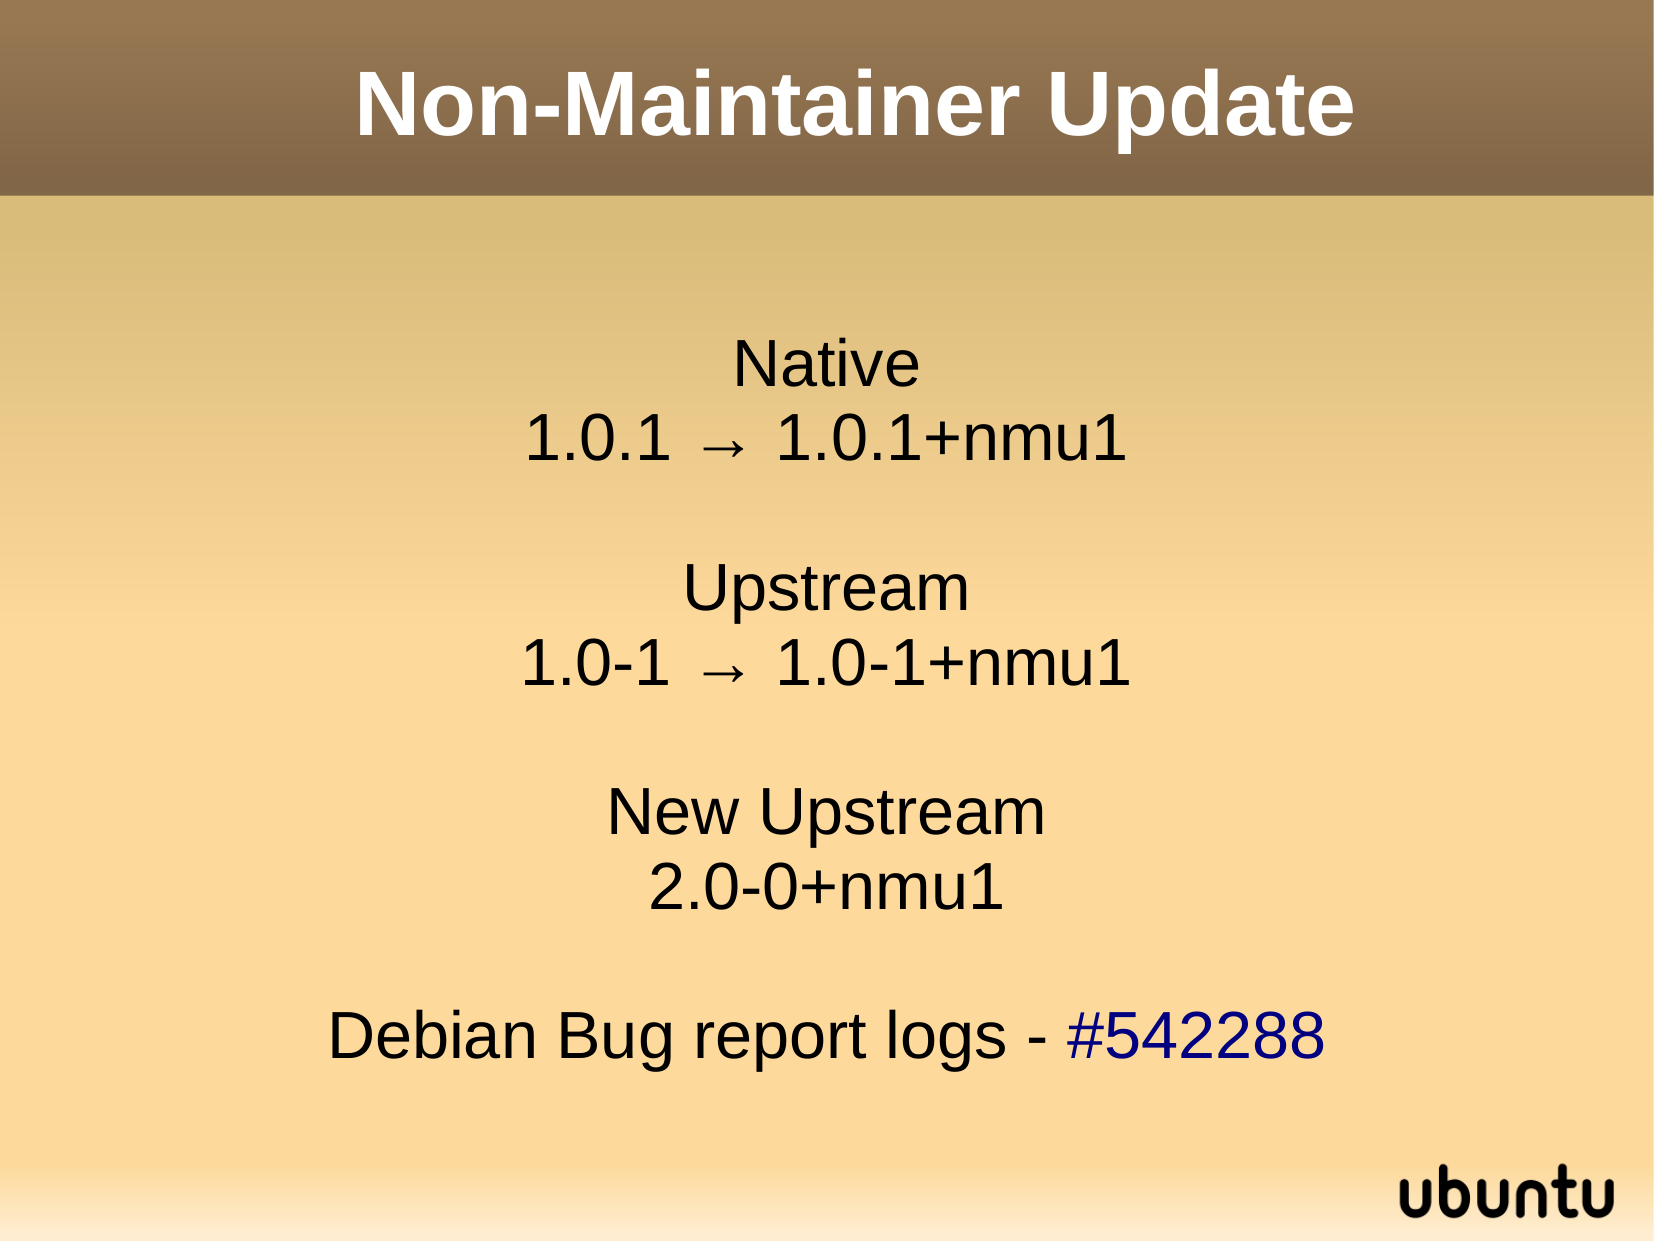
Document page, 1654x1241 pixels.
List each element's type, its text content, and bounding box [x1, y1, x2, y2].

title Non-Maintainer Update [76, 7, 1565, 200]
picture [0, 0, 1654, 1241]
subtitle Native 1.0.1 → 1.0.1+nmu1 Upstream 1.0-1 → 1.0-1+nmu1 New Upstream 2.0-0+nmu1 Debian Bug report logs - #542288 [82, 297, 1571, 1102]
